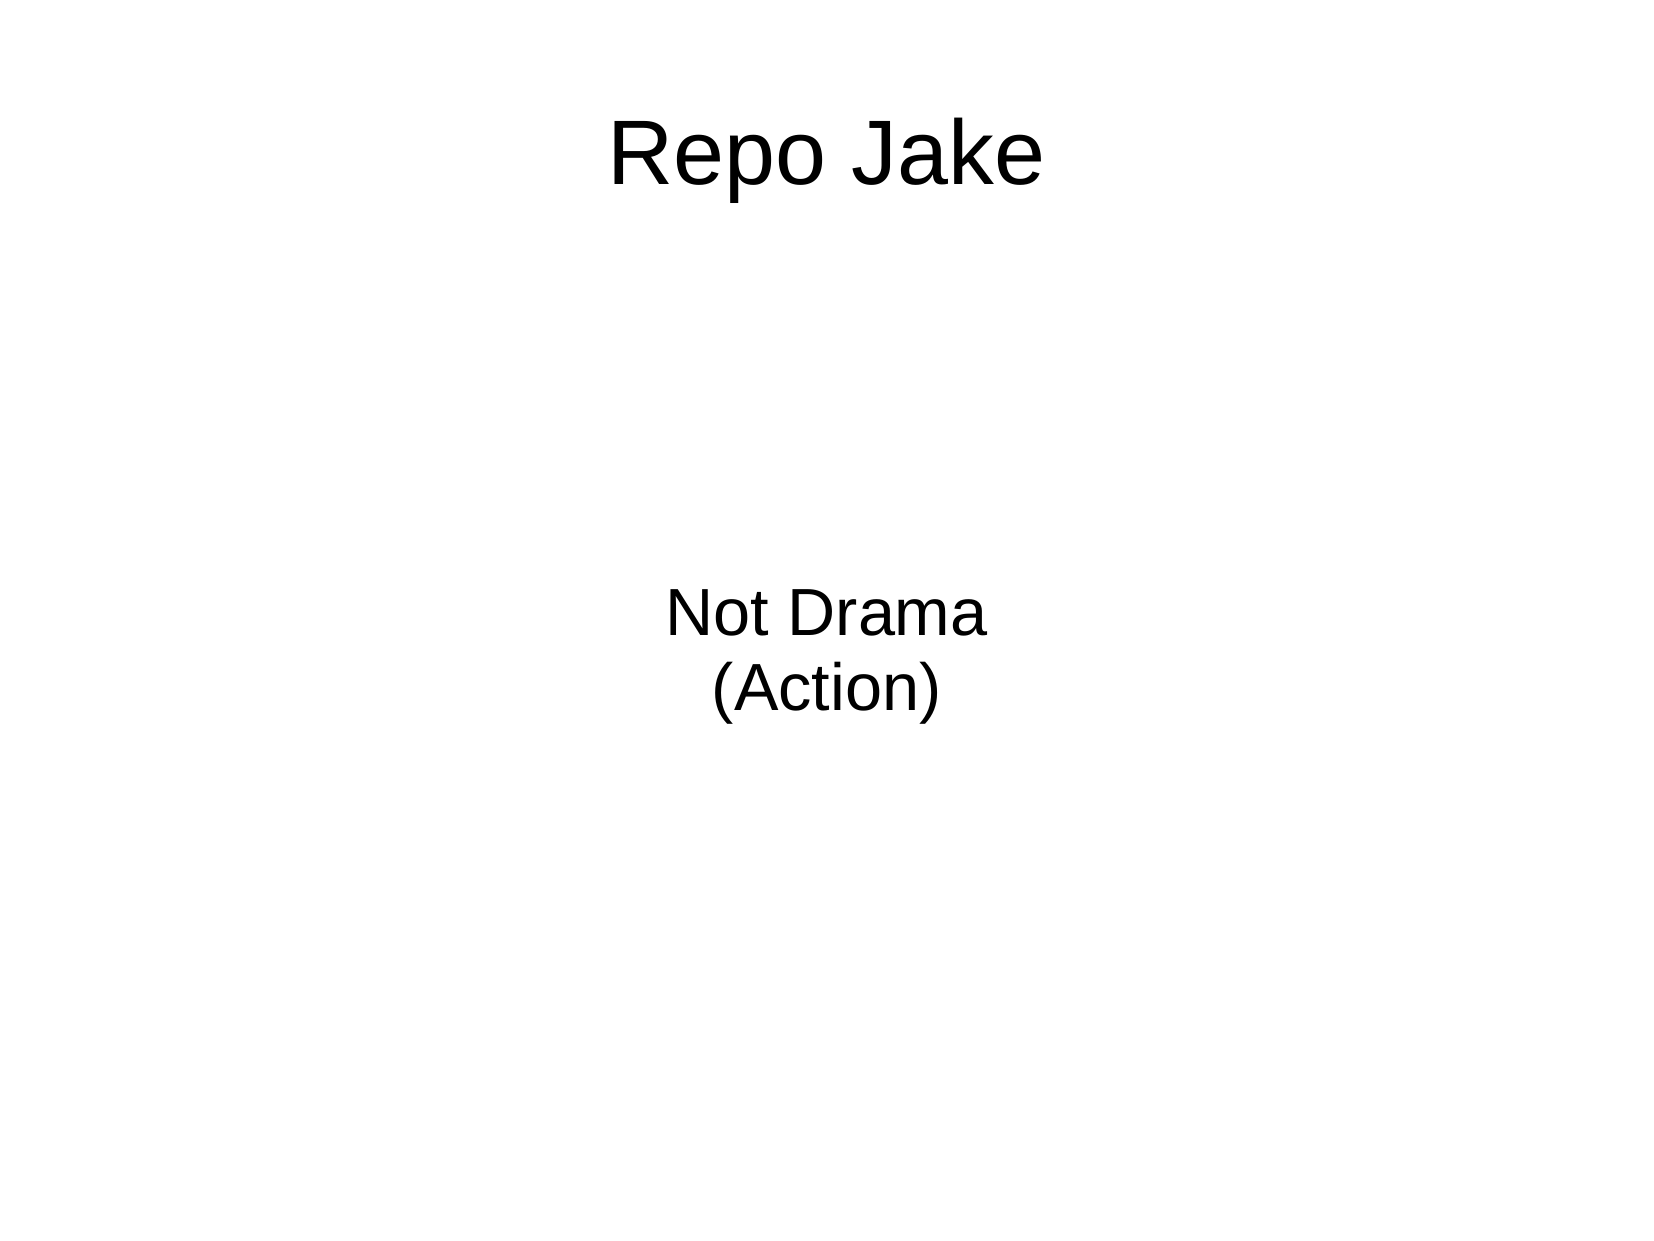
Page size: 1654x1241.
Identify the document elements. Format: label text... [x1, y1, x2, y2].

title Repo Jake [82, 49, 1571, 257]
subtitle Not Drama (Action) [82, 290, 1571, 1010]
